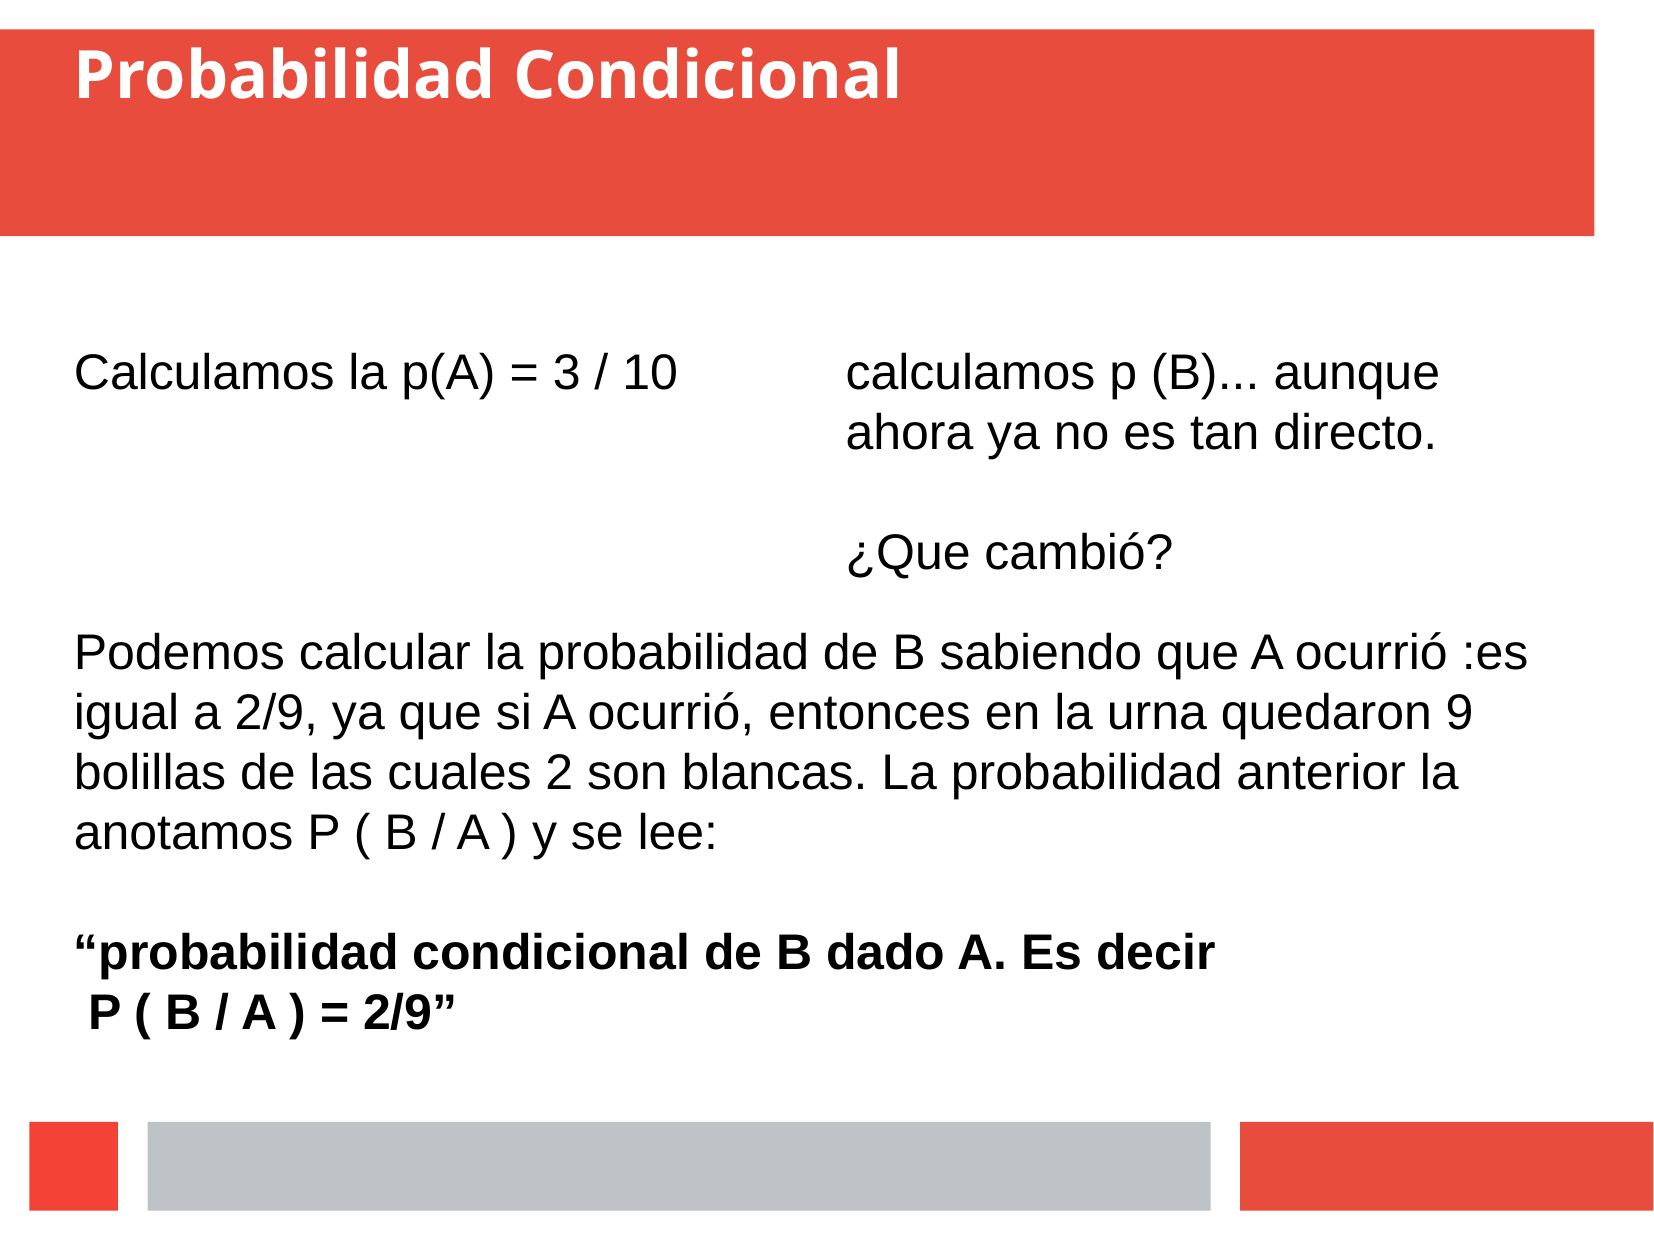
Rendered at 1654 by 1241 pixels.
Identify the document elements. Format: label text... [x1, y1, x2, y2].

title Probabilidad Condicional [59, 59, 1595, 207]
list calculamos p (B)... aunque ahora ya no es tan directo. ¿Que cambió? [830, 324, 1566, 691]
list Calculamos la p(A) = 3 / 10 [59, 324, 794, 605]
list Podemos calcular la probabilidad de B sabiendo que A ocurrió :es igual a 2/9, ya que si A ocurrió, entonces en la urna quedaron 9 bolillas de las cuales 2 son blancas. La probabilidad anterior la anotamos P ( B / A ) y se lee: “probabilidad condicional de B dado A. Es decir P ( B / A ) = 2/9” [59, 605, 1565, 1092]
